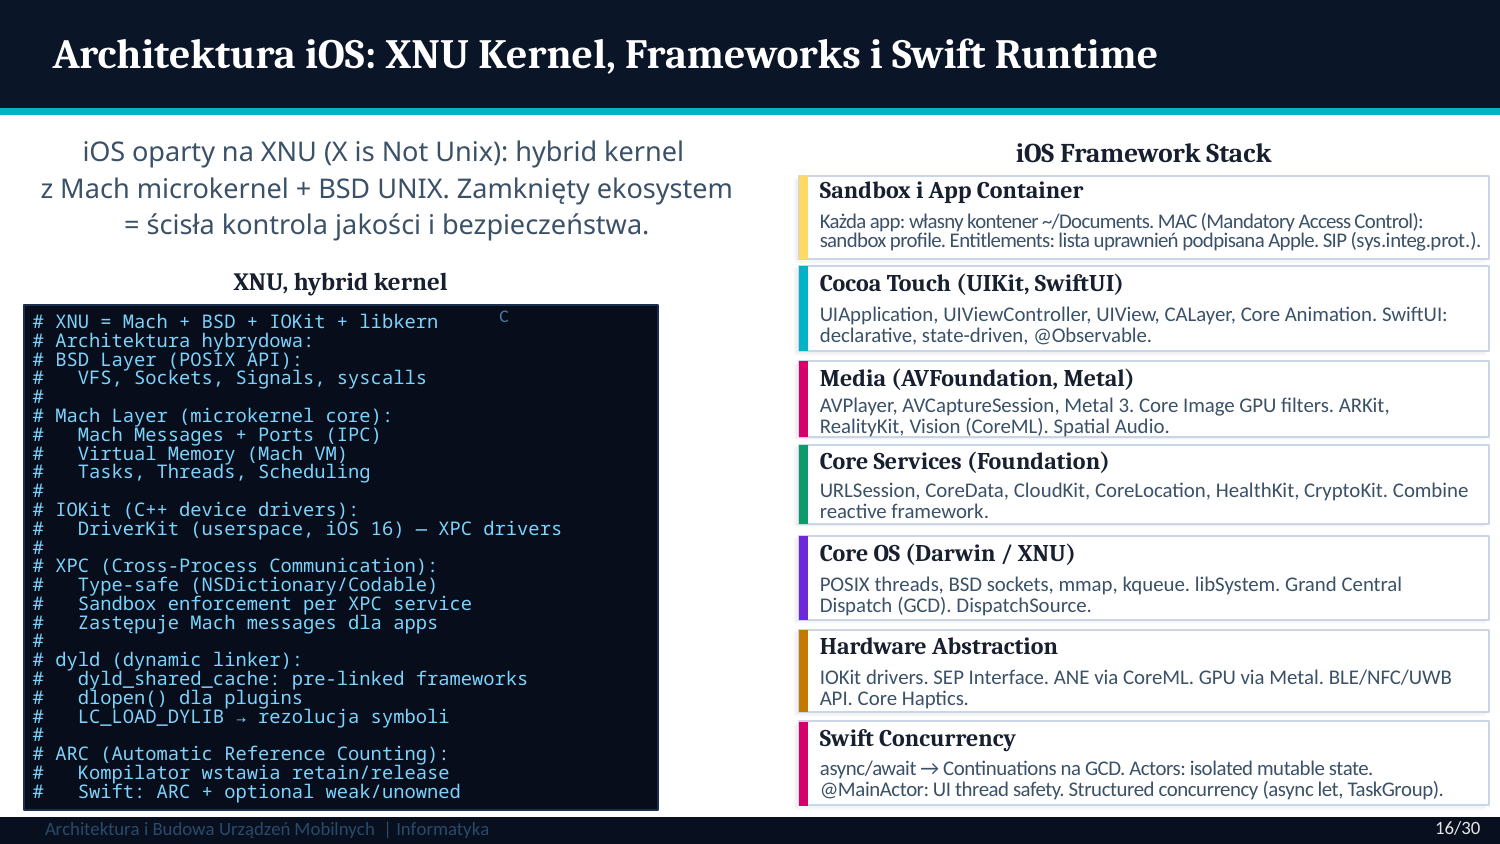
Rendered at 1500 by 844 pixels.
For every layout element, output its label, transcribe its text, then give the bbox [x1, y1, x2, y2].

text_box [799, 721, 1489, 806]
text_box Swift Concurrency [820, 722, 1480, 755]
text_box /30 [1420, 806, 1500, 844]
text_box Architektura i Budowa Urządzeń Mobilnych | Informatyka [45, 819, 1420, 843]
text_box [0, 0, 1500, 115]
text_box iOS Framework Stack [799, 133, 1489, 175]
text_box AVPlayer, AVCaptureSession, Metal 3. Core Image GPU filters. ARKit, RealityKit, Vision (CoreML). Spatial Audio. [820, 397, 1480, 430]
text_box URLSession, CoreData, CloudKit, CoreLocation, HealthKit, CryptoKit. Combine reactive framework. [820, 482, 1480, 516]
text_box UIApplication, UIViewController, UIView, CALayer, Core Animation. SwiftUI: declarative, state-driven, @Observable. [820, 306, 1480, 343]
text_box Media (AVFoundation, Metal) [820, 365, 1480, 391]
text_box [799, 175, 1489, 259]
text_box IOKit drivers. SEP Interface. ANE via CoreML. GPU via Metal. BLE/NFC/UWB API. Core Haptics. [820, 669, 1480, 705]
text_box Core Services (Foundation) [820, 448, 1480, 476]
text_box async/await → Continuations na GCD. Actors: isolated mutable state. @MainActor: UI thread safety. Structured concurrency (async let, TaskGroup). [820, 760, 1480, 796]
text_box # XNU = Mach + BSD + IOKit + libkern # Architektura hybrydowa: # BSD Layer (POSIX API): # VFS, Sockets, Signals, syscalls # # Mach Layer (microkernel core): # Mach Messages + Ports (IPC) # Virtual Memory (Mach VM) # Tasks, Threads, Scheduling # # IOKit (C++ device drivers): # DriverKit (userspace, iOS 16) — XPC drivers # # XPC (Cross-Process Communication): # Type-safe (NSDictionary/Codable) # Sandbox enforcement per XPC service # Zastępuje Mach messages dla apps # # dyld (dynamic linker): # dyld_shared_cache: pre-linked frameworks # dlopen() dla plugins # LC_LOAD_DYLIB → rezolucja symboli # # ARC (Automatic Reference Counting): # Kompilator wstawia retain/release # Swift: ARC + optional weak/unowned [33, 315, 596, 801]
text_box [24, 305, 658, 810]
text_box Sandbox i App Container [820, 177, 1480, 203]
text_box iOS oparty na XNU (X is Not Unix): hybrid kernel z Mach microkernel + BSD UNIX. Zamknięty ekosystem = ścisła kontrola jakości i bezpieczeństwa. [24, 123, 750, 253]
text_box [799, 536, 1489, 620]
text_box [0, 817, 1420, 844]
text_box Cocoa Touch (UIKit, SwiftUI) [820, 269, 1480, 299]
text_box C [499, 305, 649, 332]
text_box Każda app: własny kontener ~/Documents. MAC (Mandatory Access Control): sandbox profile. Entitlements: lista uprawnień podpisana Apple. SIP (sys.integ.prot.). [820, 209, 1489, 259]
text_box Architektura iOS: XNU Kernel, Frameworks i Swift Runtime [53, 9, 1447, 102]
text_box [799, 630, 1489, 712]
text_box Hardware Abstraction [820, 633, 1480, 662]
text_box POSIX threads, BSD sockets, mmap, kqueue. libSystem. Grand Central Dispatch (GCD). DispatchSource. [820, 576, 1480, 612]
text_box [799, 361, 1489, 437]
text_box XNU, hybrid kernel [24, 261, 658, 303]
text_box Core OS (Darwin / XNU) [820, 539, 1480, 568]
text_box [799, 445, 1489, 524]
text_box [799, 266, 1489, 351]
